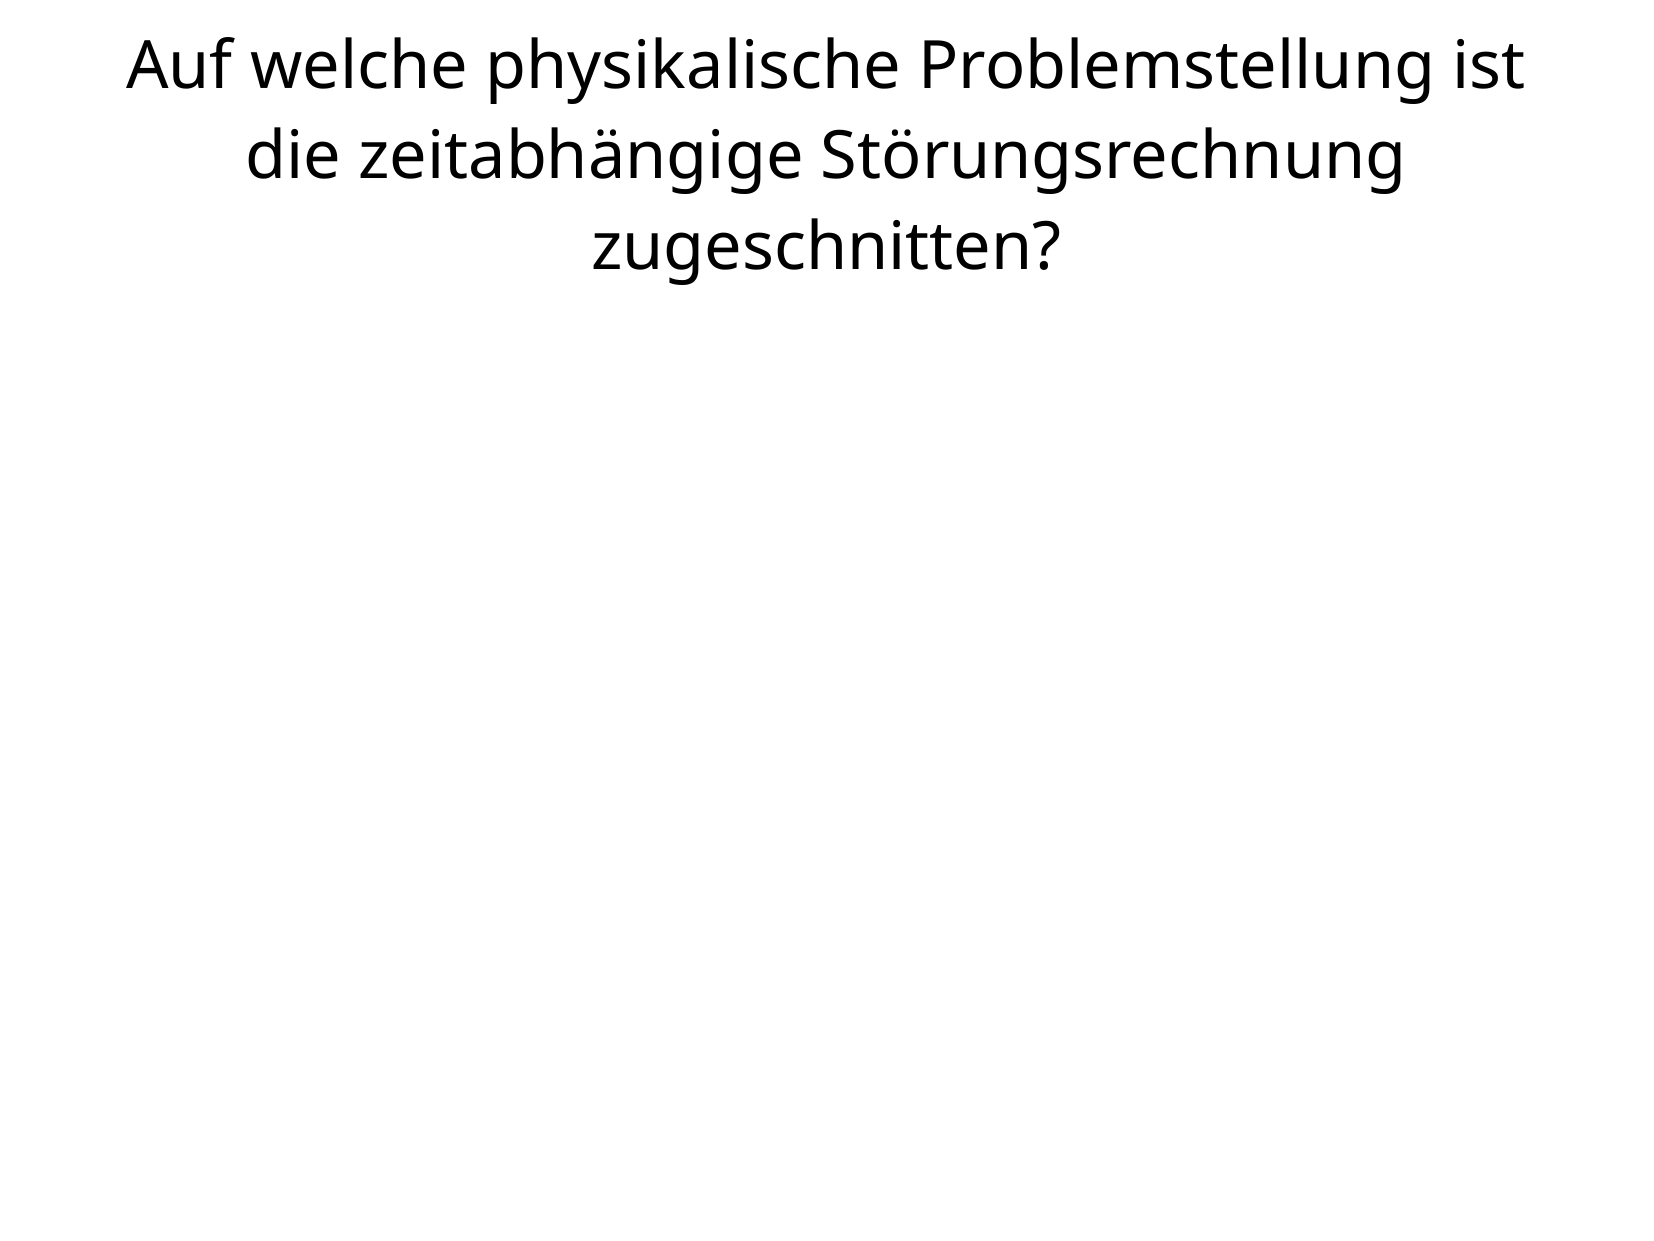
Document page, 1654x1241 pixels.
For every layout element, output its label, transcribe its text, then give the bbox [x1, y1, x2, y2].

title Auf welche physikalische Problemstellung ist die zeitabhängige Störungsrechnung zugeschnitten? [82, 49, 1571, 257]
